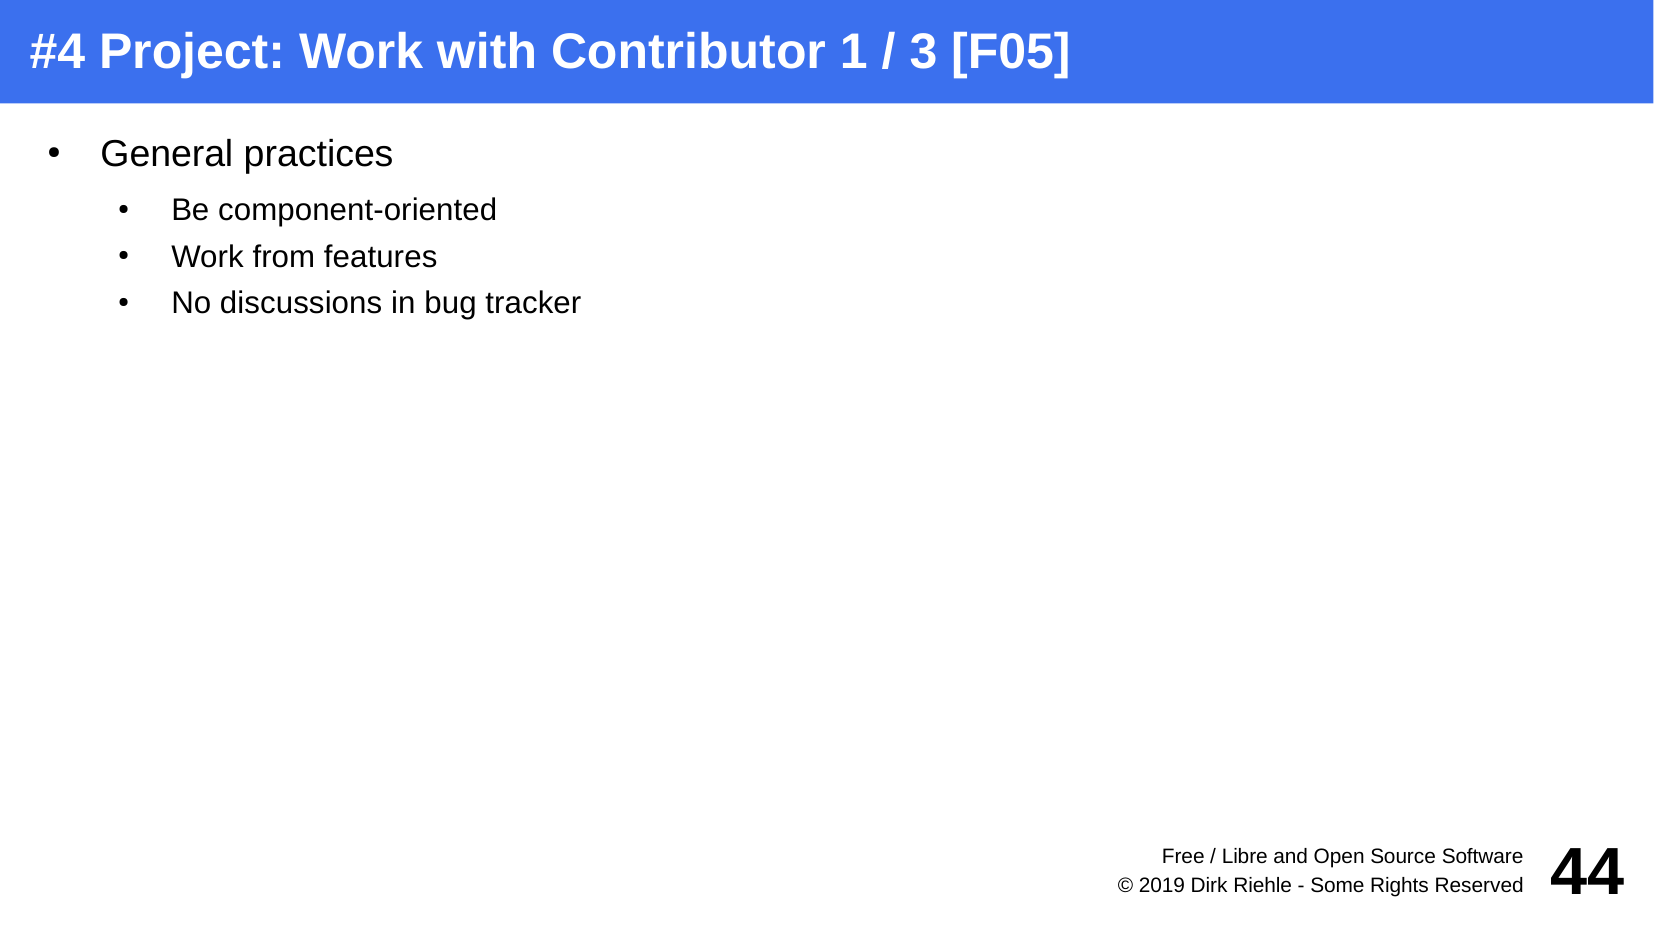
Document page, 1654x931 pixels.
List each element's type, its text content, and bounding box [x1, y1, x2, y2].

title #4 Project: Work with Contributor 1 / 3 [F05] [0, 0, 1654, 104]
list General practices Be component-oriented Work from features No discussions in bug tracker [29, 132, 1625, 813]
